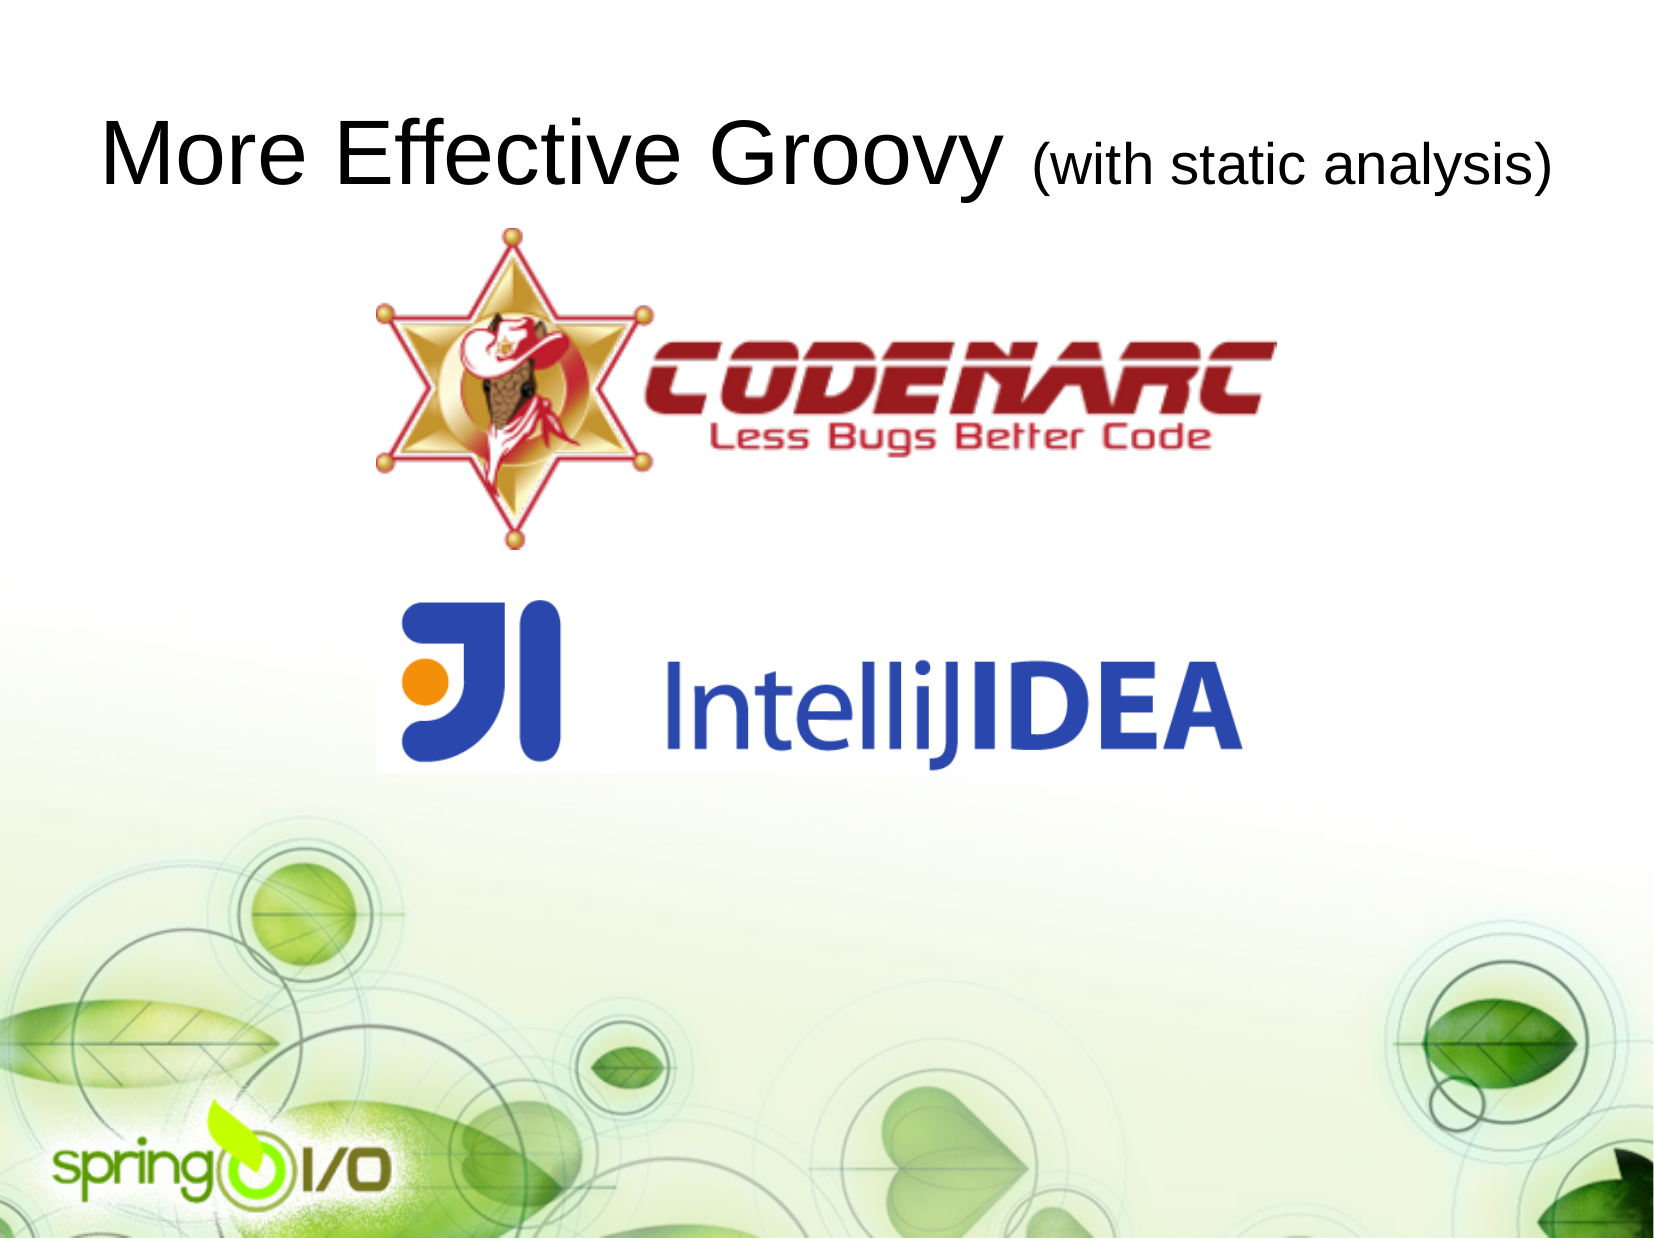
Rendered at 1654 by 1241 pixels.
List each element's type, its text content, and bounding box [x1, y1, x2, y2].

title More Effective Groovy (with static analysis) [82, 56, 1571, 250]
picture [0, 0, 1654, 1238]
